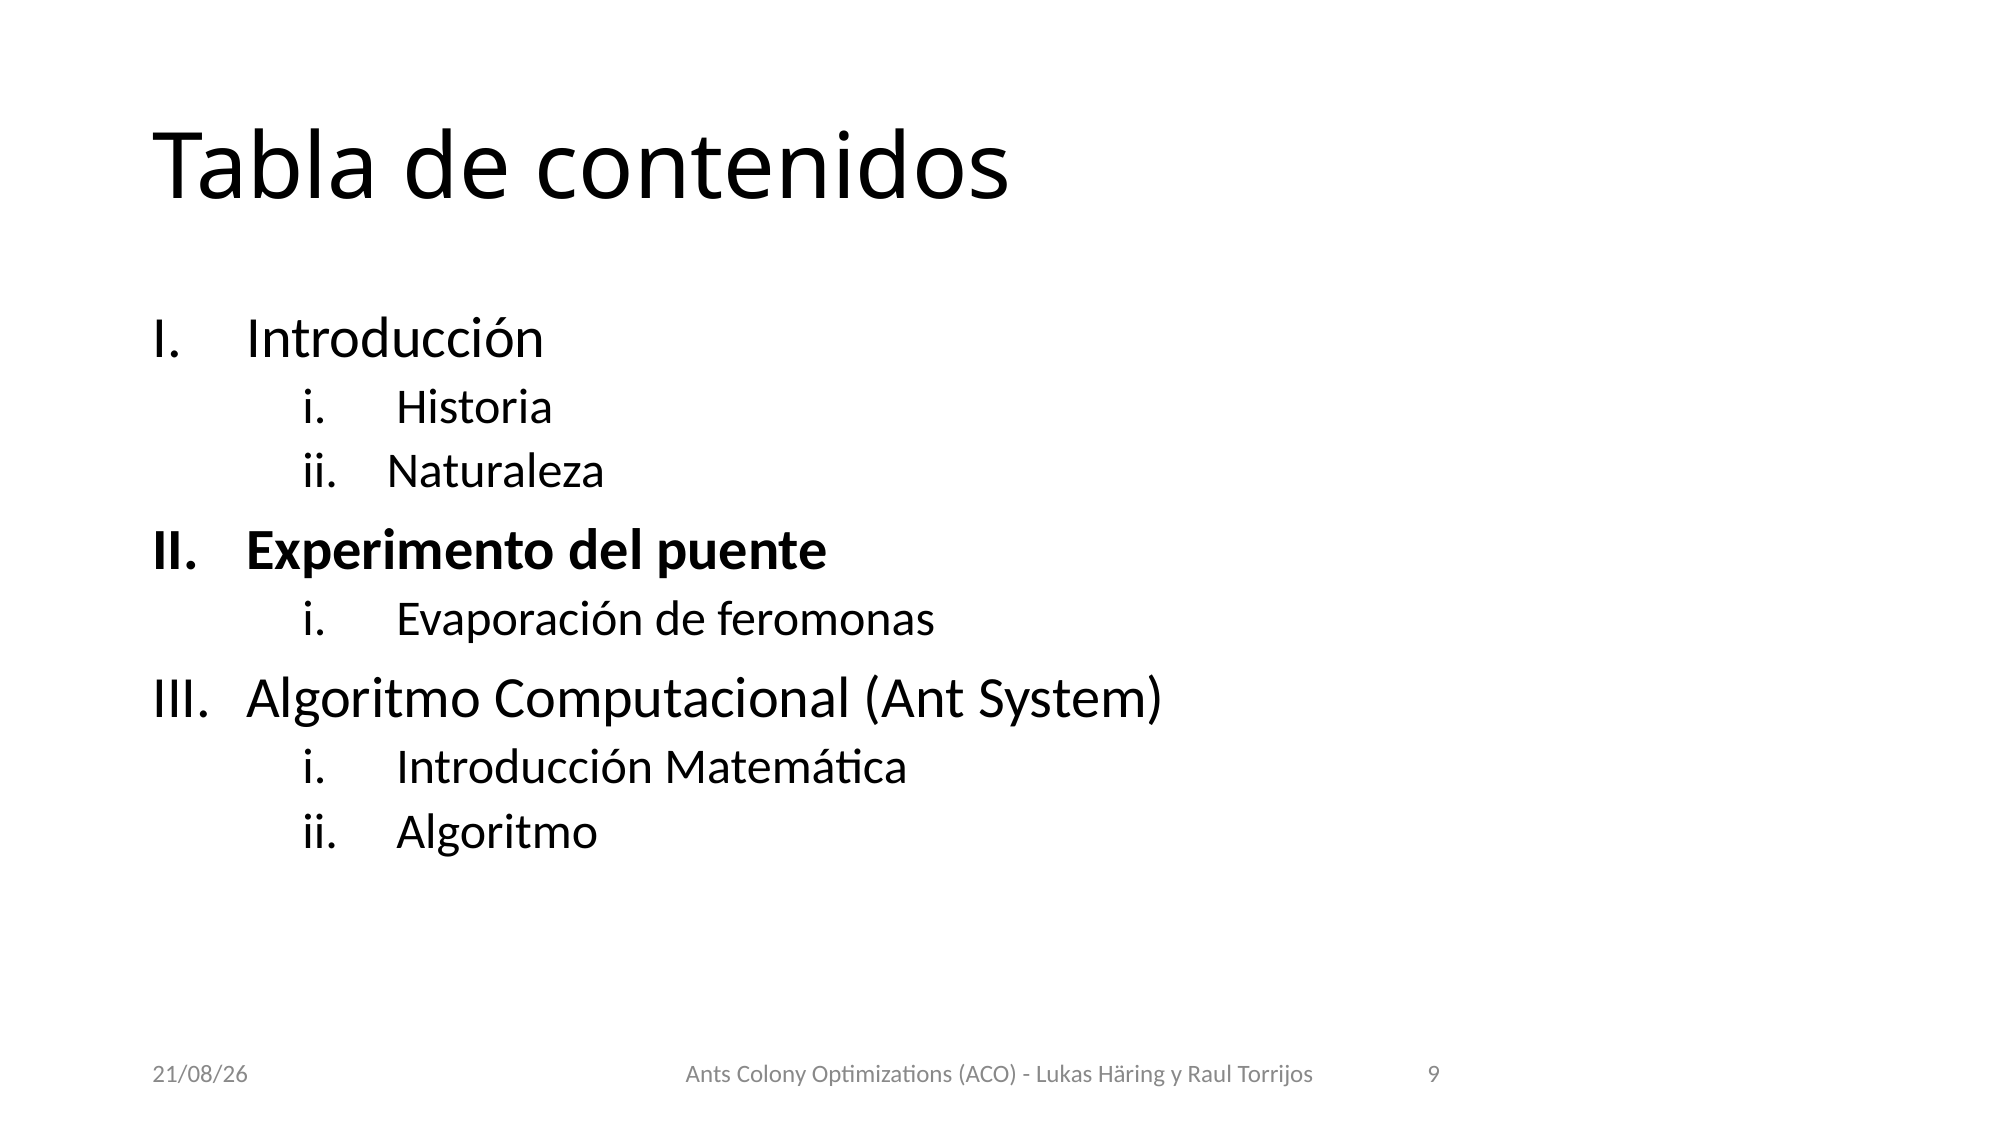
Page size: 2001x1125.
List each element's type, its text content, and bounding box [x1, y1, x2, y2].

title Tabla de contenidos [137, 59, 1863, 278]
text_box [1412, 1042, 1863, 1103]
text_box 19/05/2019 [137, 1042, 588, 1103]
text_box Ants Colony Optimizations (ACO) - Lukas Häring y Raul Torrijos [662, 1042, 1338, 1103]
list Introducción Historia Naturaleza Experimento del puente Evaporación de feromonas Algoritmo Computacional (Ant System) Introducción Matemática Algoritmo [137, 299, 1863, 1014]
